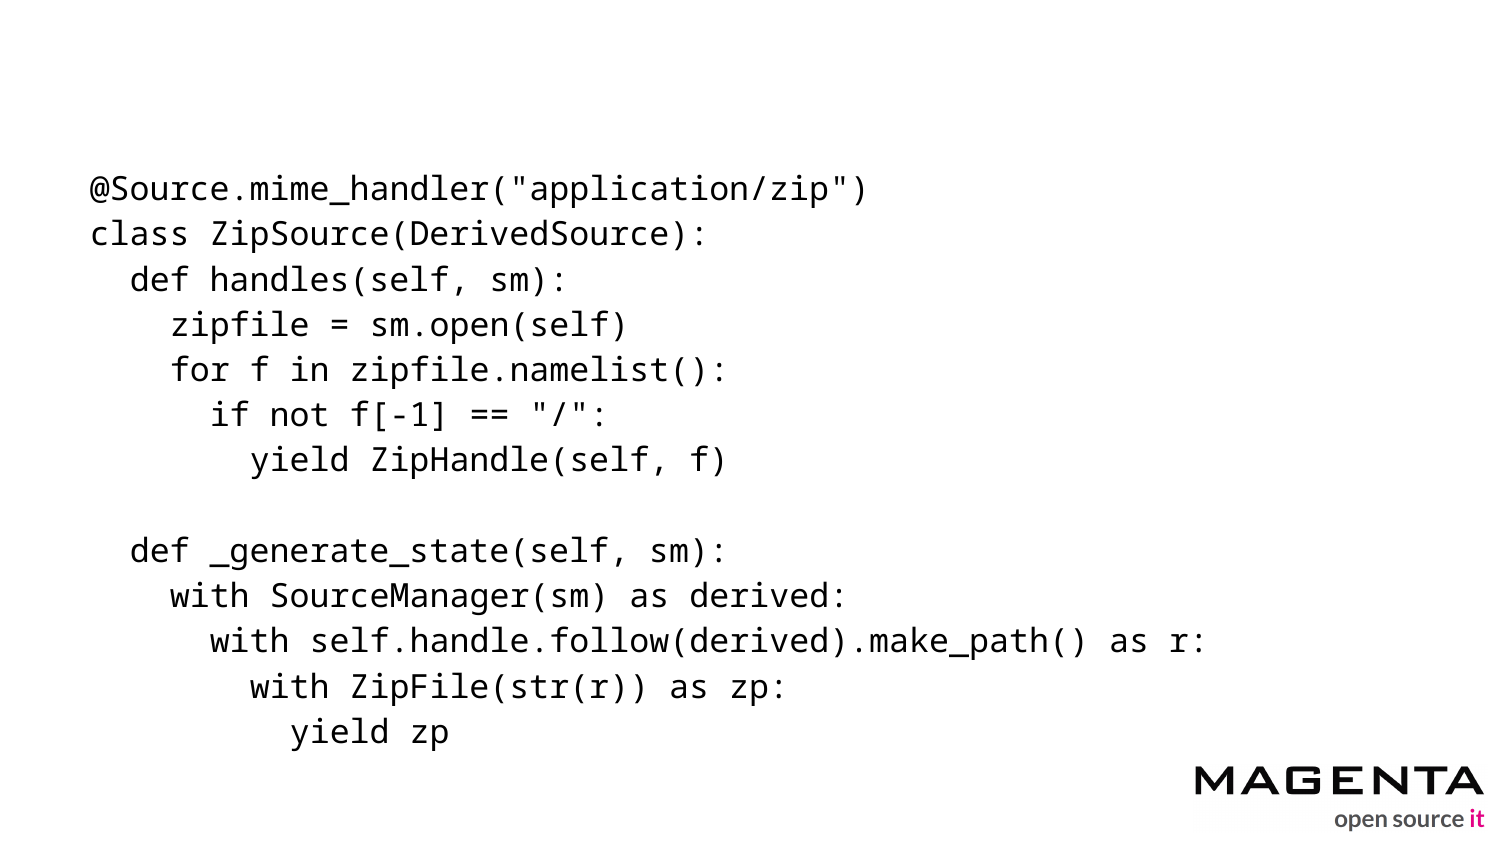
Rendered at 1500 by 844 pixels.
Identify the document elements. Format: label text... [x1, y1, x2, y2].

text_box @Source.mime_handler("application/zip") class ZipSource(DerivedSource): def handles(self, sm): zipfile = sm.open(self) for f in zipfile.namelist(): if not f[-1] == "/": yield ZipHandle(self, f) def _generate_state(self, sm): with SourceManager(sm) as derived: with self.handle.follow(derived).make_path() as r: with ZipFile(str(r)) as zp: yield zp [75, 157, 1441, 716]
picture [1193, 764, 1488, 833]
